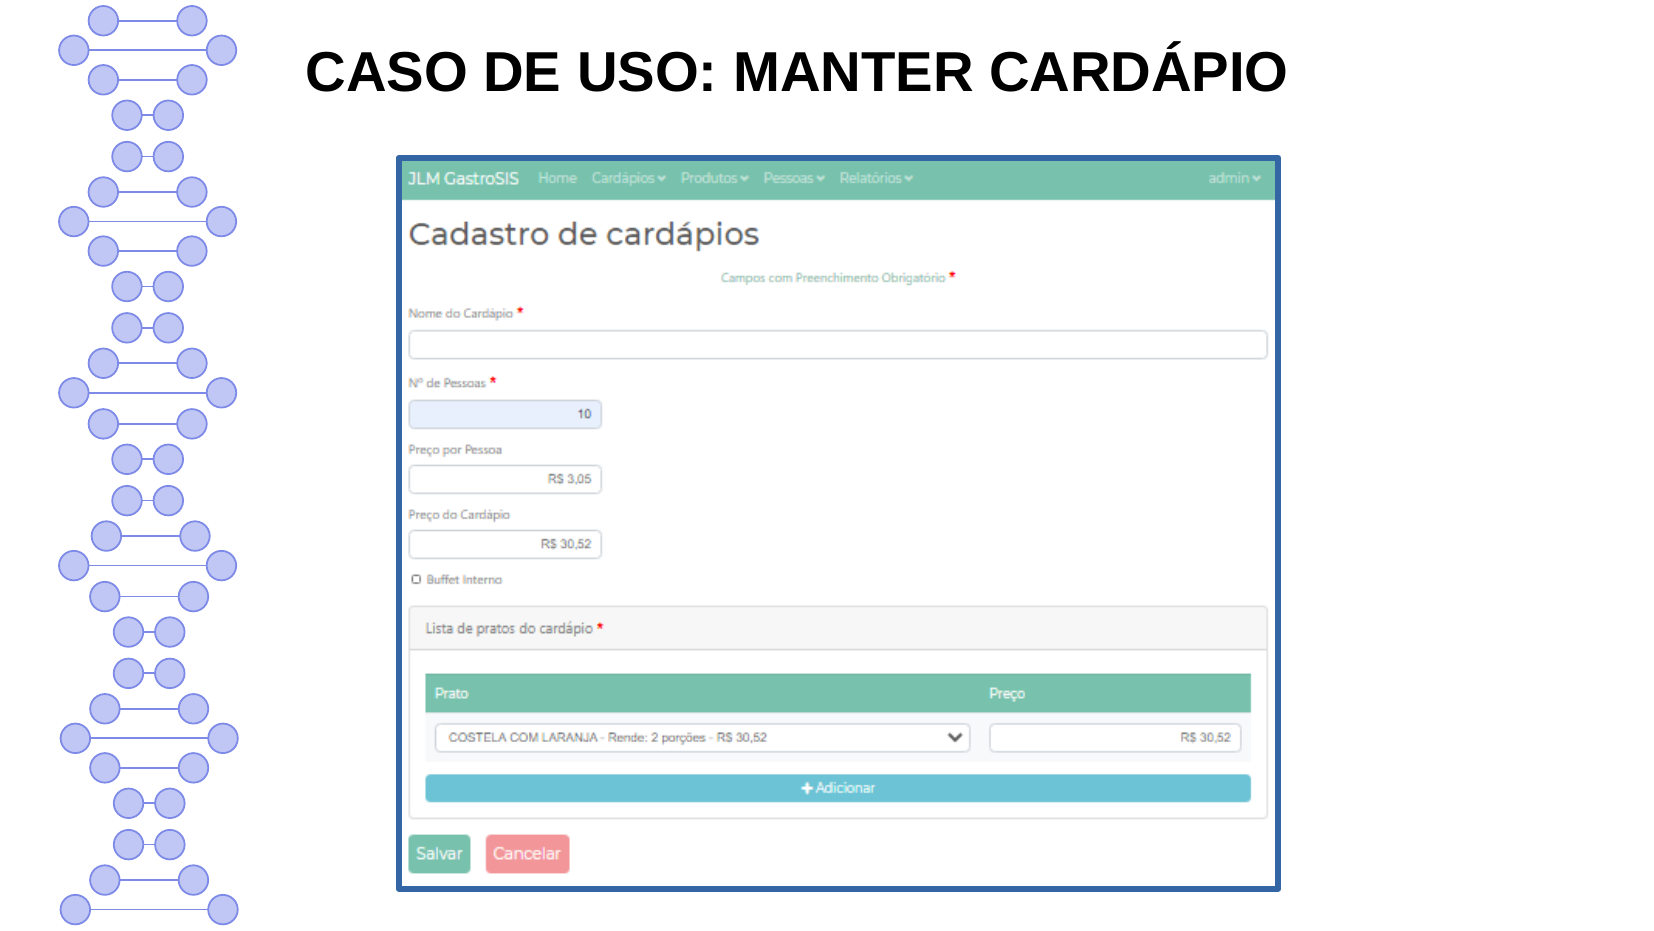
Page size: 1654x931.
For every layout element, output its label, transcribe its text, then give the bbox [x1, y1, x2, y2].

title Caso de Uso: manter cardápio [88, 20, 1506, 125]
picture [401, 160, 1276, 886]
